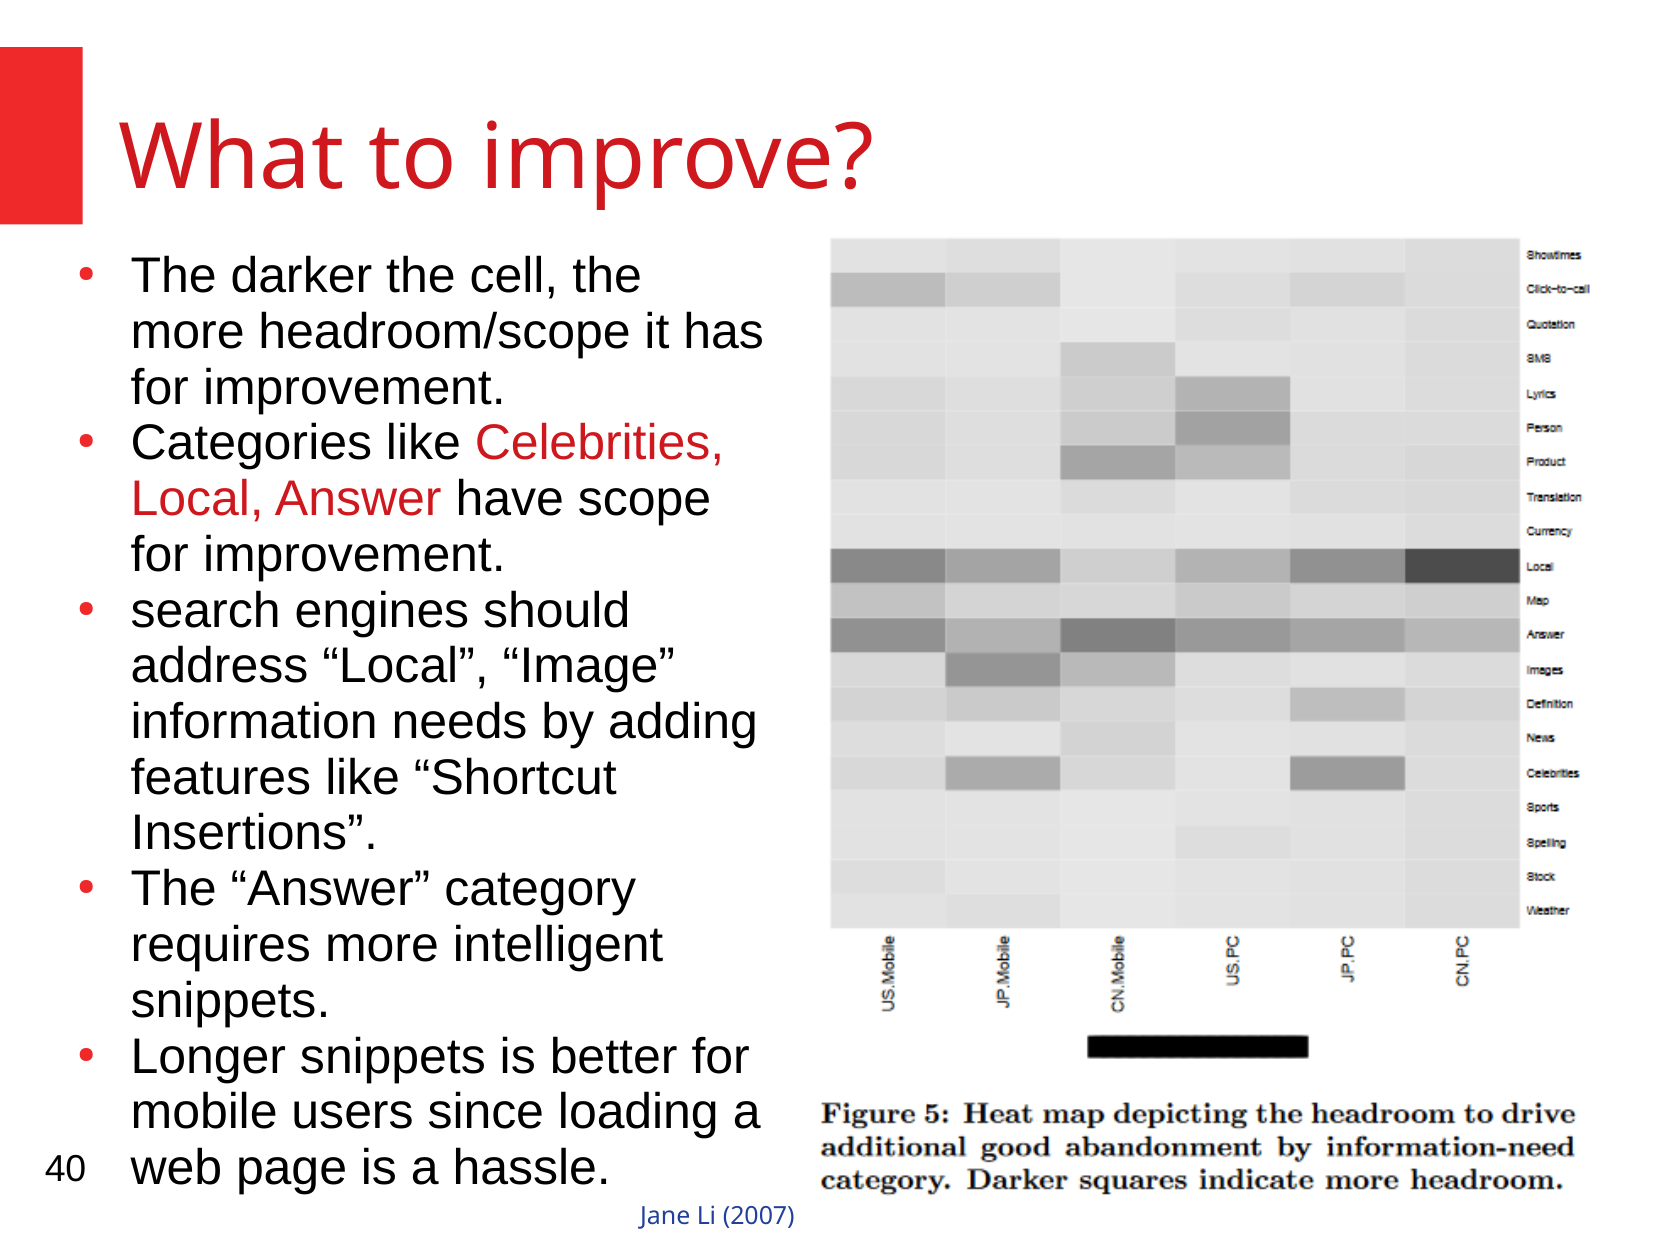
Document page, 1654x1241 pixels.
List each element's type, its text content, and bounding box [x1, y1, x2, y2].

text_box Jane Li (2007) [625, 1190, 896, 1236]
text_box 40 [30, 1140, 106, 1197]
title What to improve? [118, 49, 1571, 257]
text_box The darker the cell, the more headroom/scope it has for improvement. Categories like Celebrities, Local, Answer have scope for improvement. search engines should address “Local”, “Image” information needs by adding features like “Shortcut Insertions”. The “Answer” category requires more intelligent snippets. Longer snippets is better for mobile users since loading a web page is a hassle. [45, 240, 781, 1203]
picture [795, 224, 1622, 1208]
